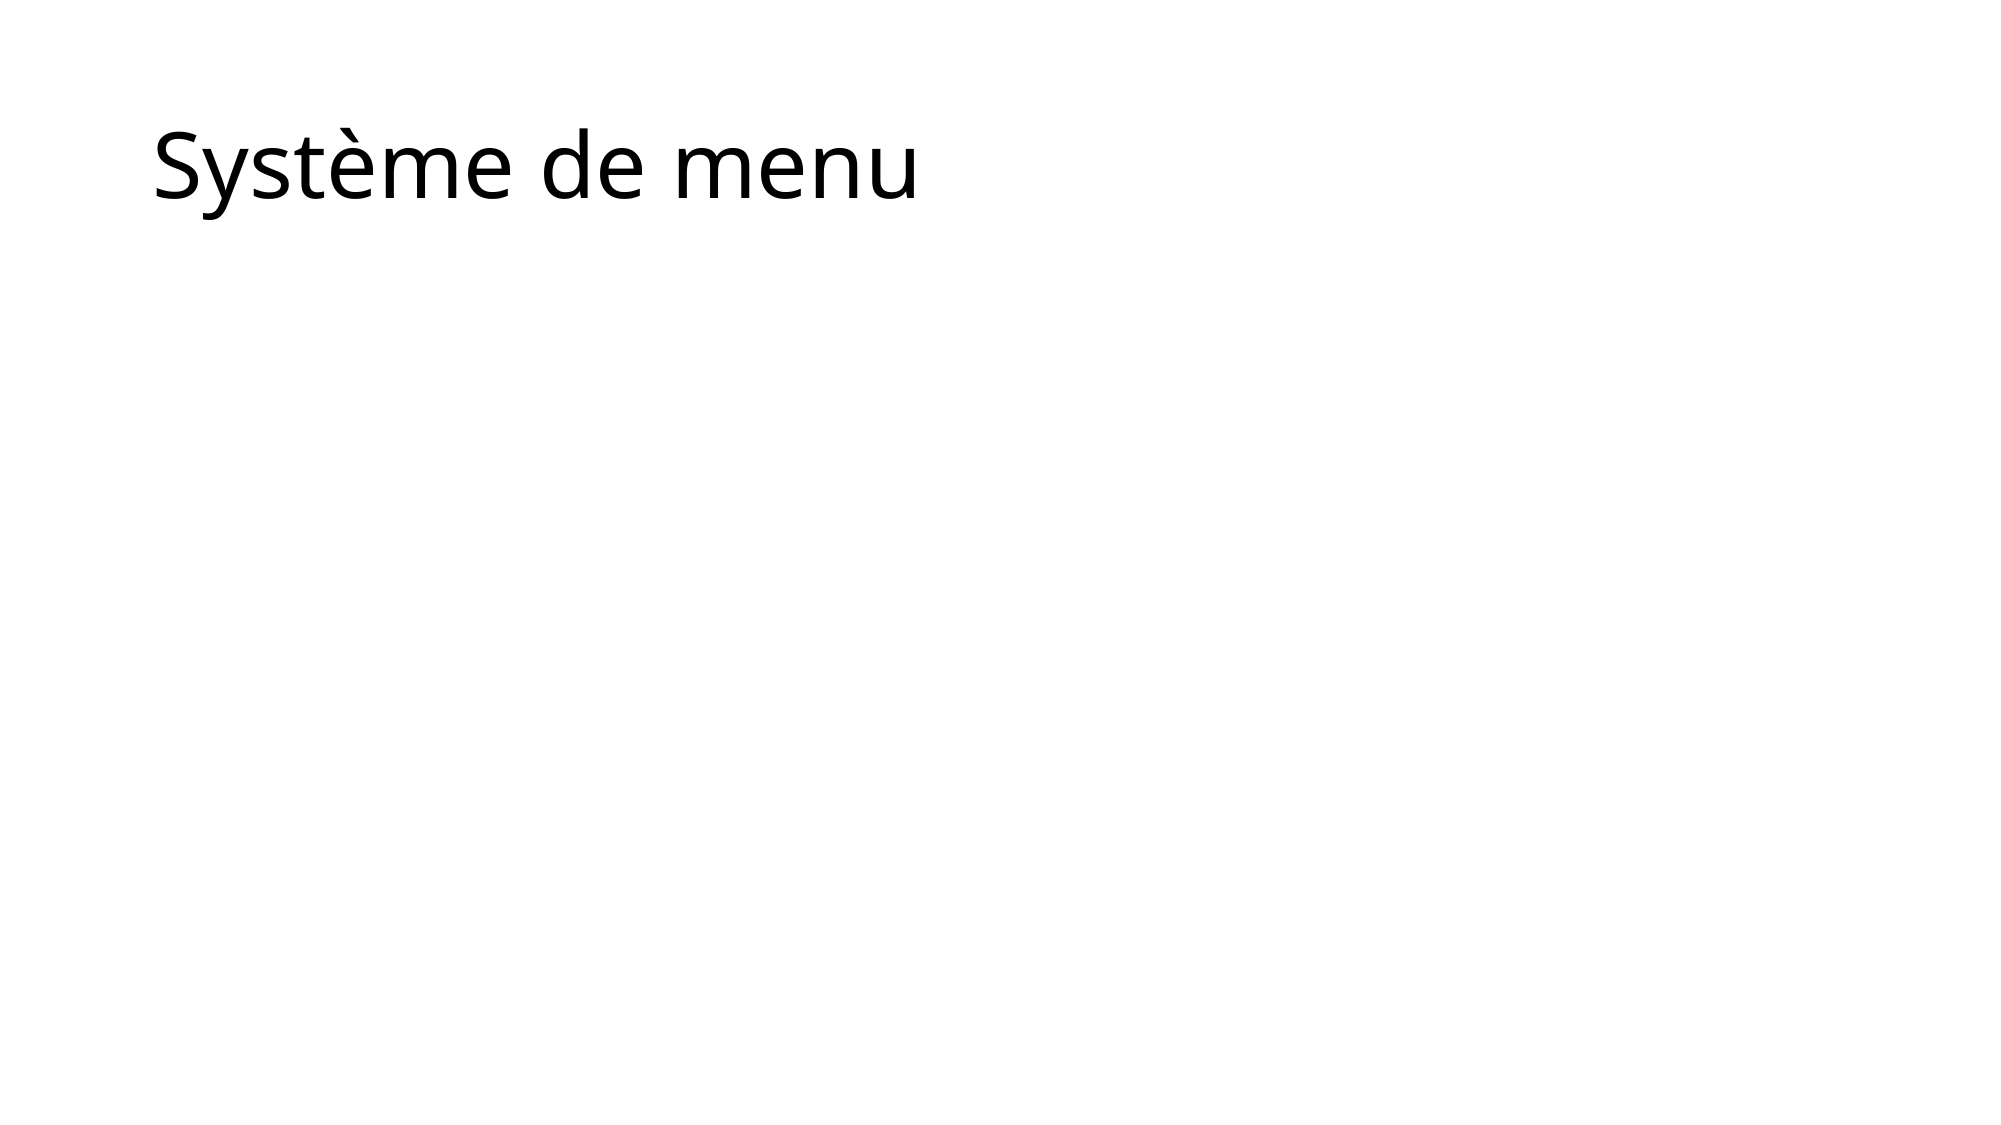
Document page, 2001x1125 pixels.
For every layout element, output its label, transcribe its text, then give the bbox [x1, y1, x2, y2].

title Système de menu [137, 59, 1863, 278]
